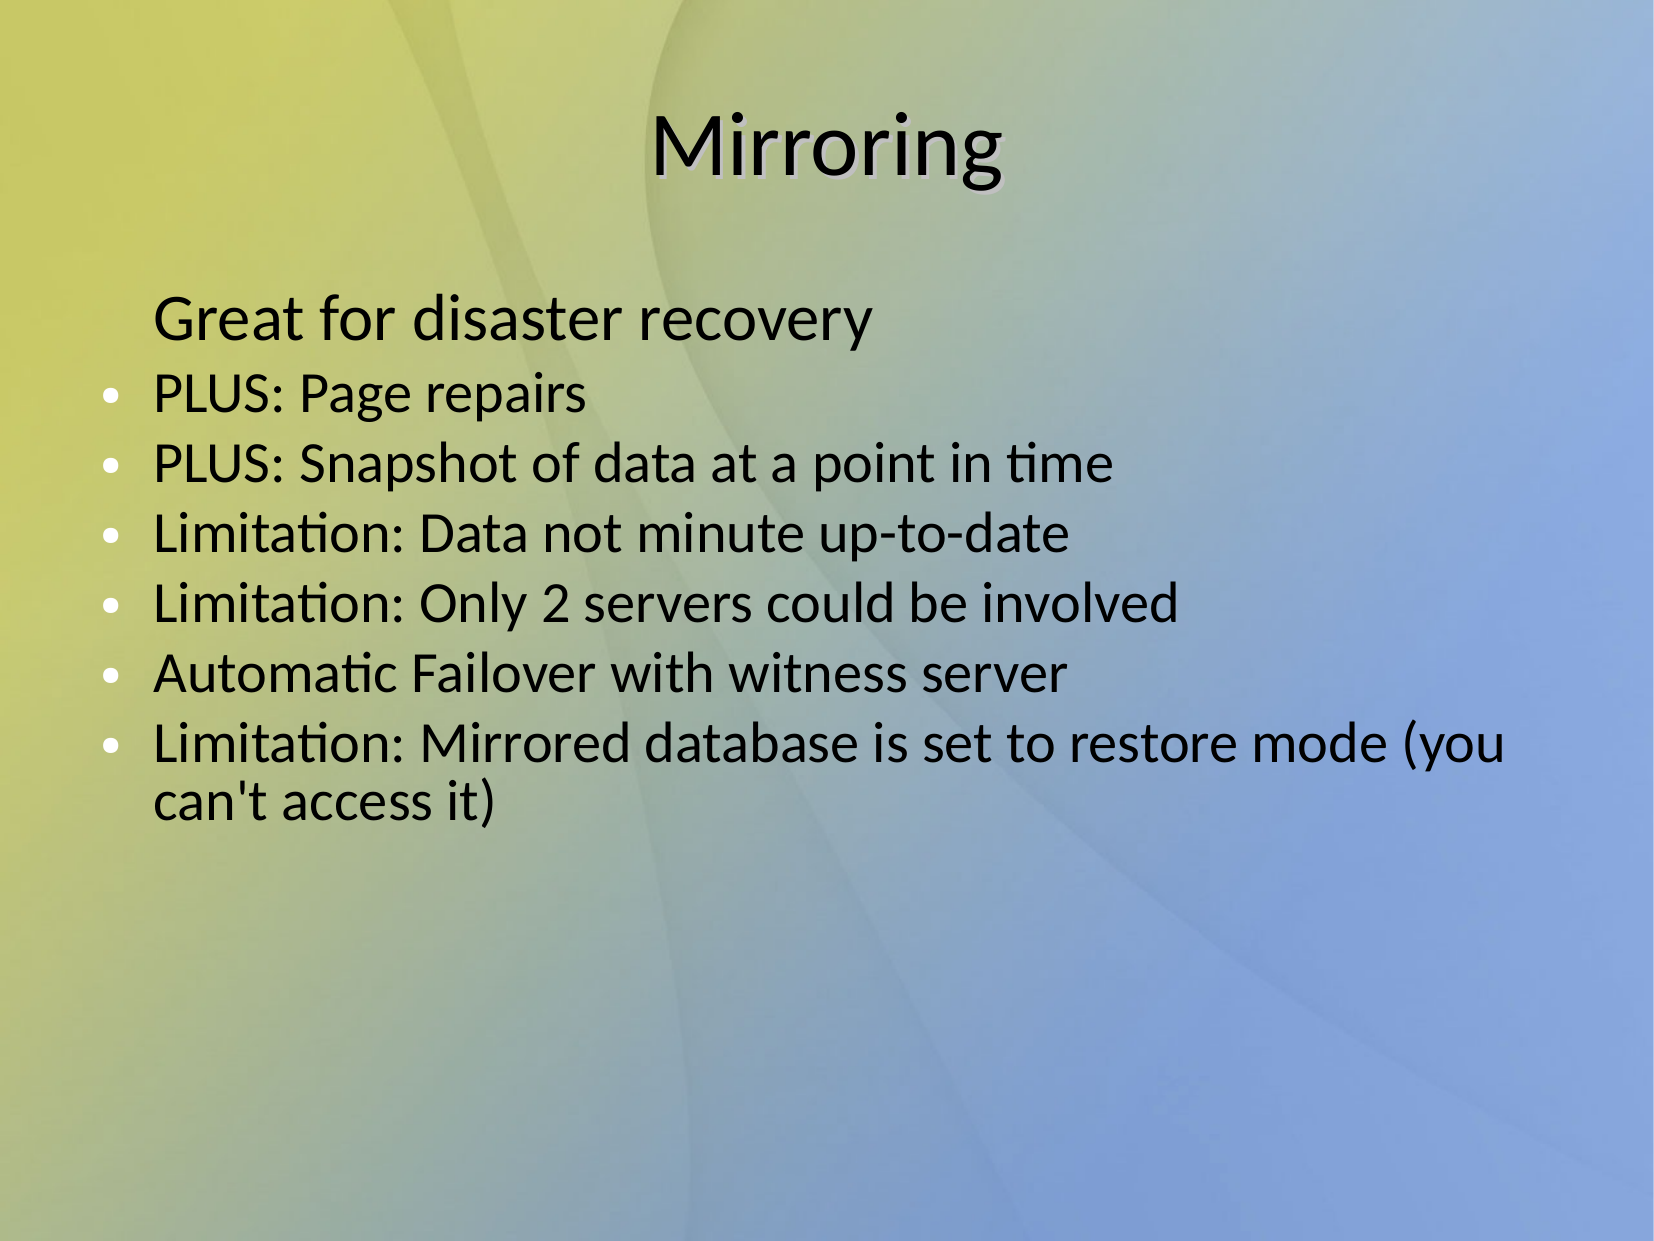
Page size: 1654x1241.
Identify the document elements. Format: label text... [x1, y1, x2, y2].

picture [0, 0, 1654, 1241]
title Mirroring [82, 49, 1571, 257]
list Great for disaster recovery PLUS: Page repairs PLUS: Snapshot of data at a point in time Limitation: Data not minute up-to-date Limitation: Only 2 servers could be involved Automatic Failover with witness server Limitation: Mirrored database is set to restore mode (you can't access it) [82, 290, 1571, 1010]
